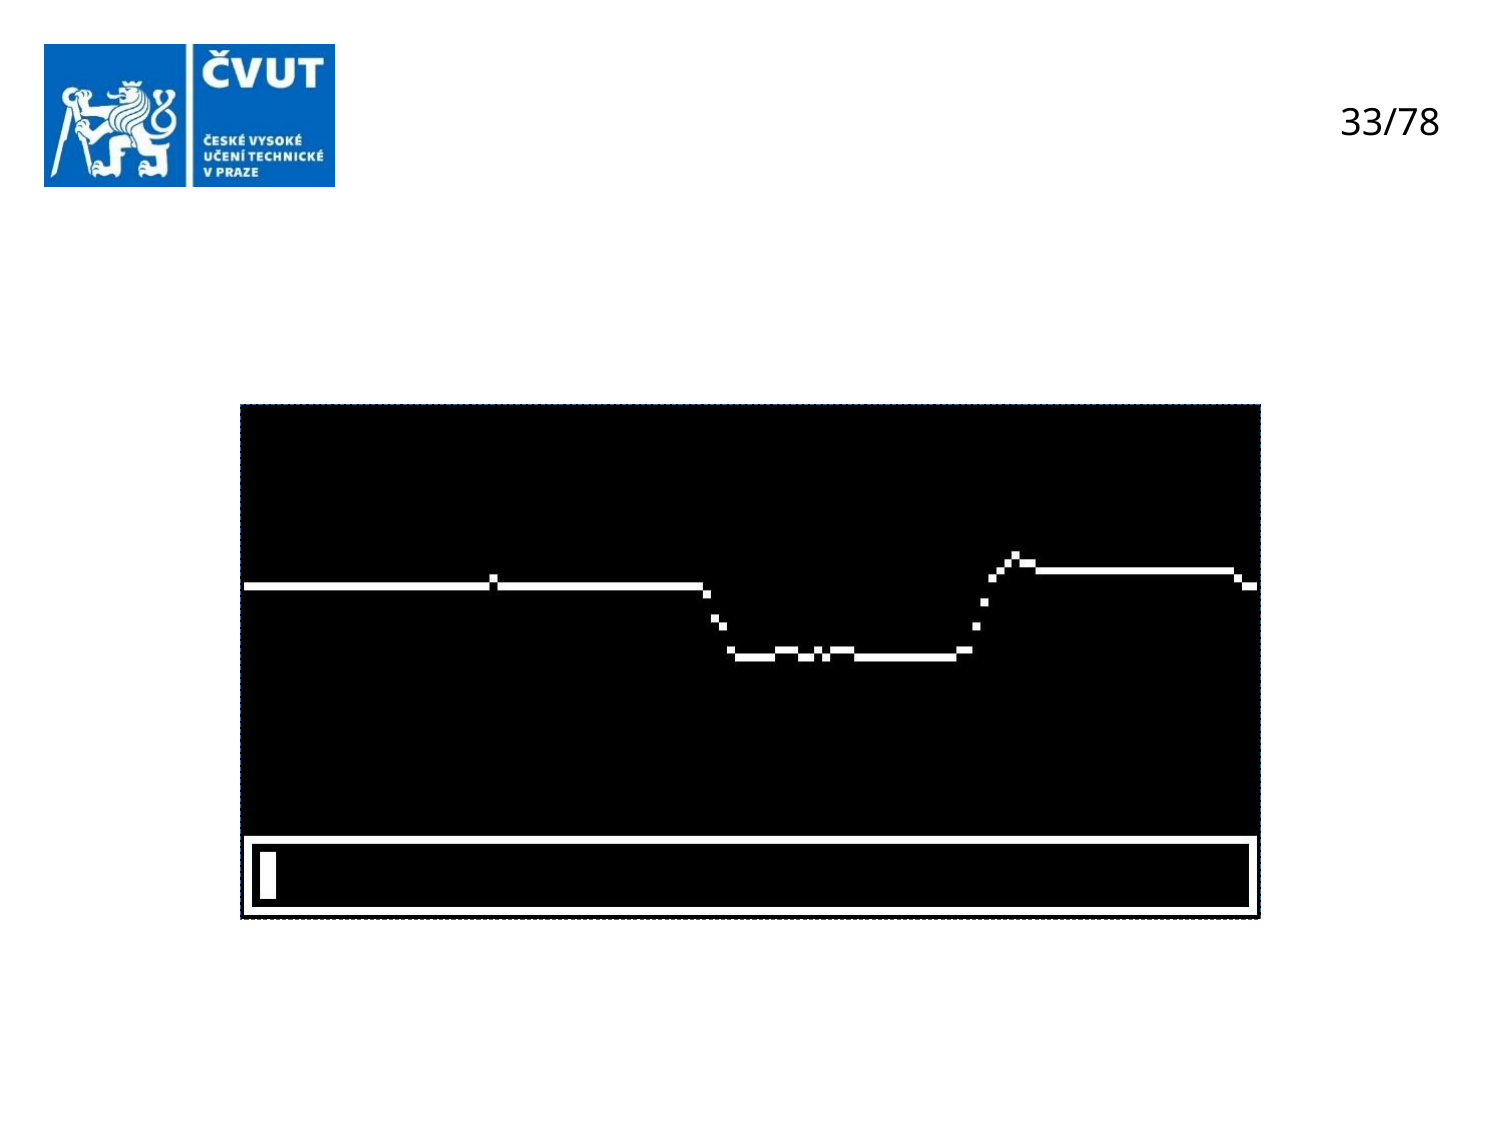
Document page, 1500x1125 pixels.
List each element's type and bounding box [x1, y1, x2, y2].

picture [240, 404, 1261, 920]
picture [44, 44, 335, 187]
list [177, 501, 1456, 1081]
